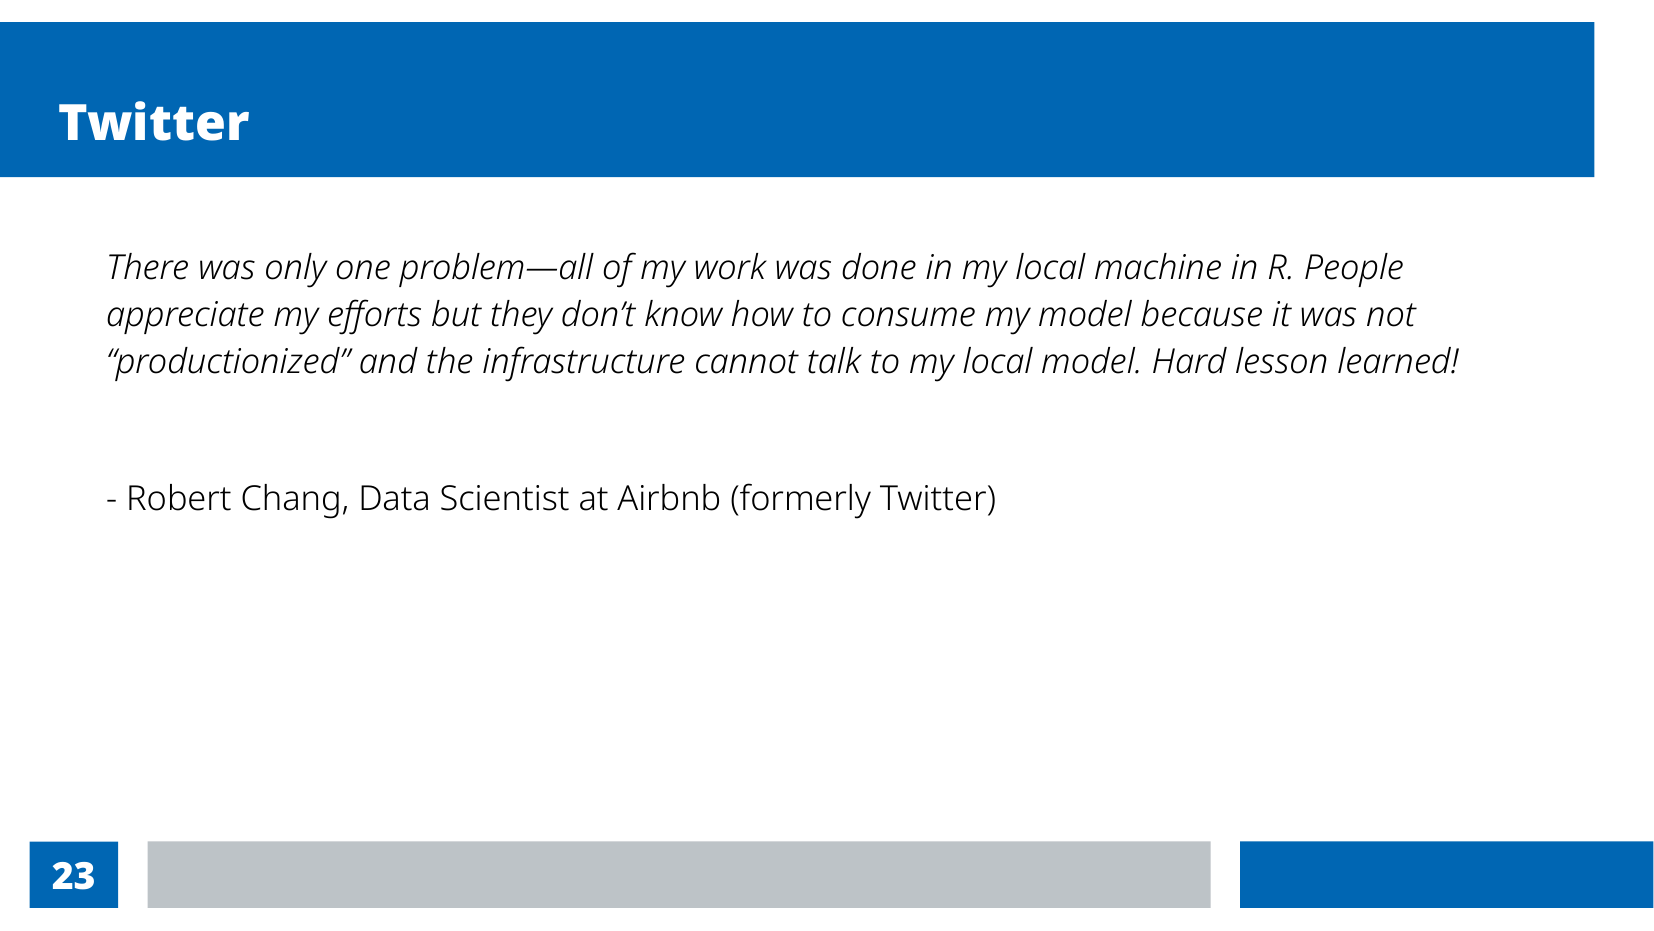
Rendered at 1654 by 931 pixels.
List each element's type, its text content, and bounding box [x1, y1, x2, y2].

list There was only one problem—all of my work was done in my local machine in R. People appreciate my efforts but they don’t know how to consume my model because it was not “productionized” and the infrastructure cannot talk to my local model. Hard lesson learned! - Robert Chang, Data Scientist at Airbnb (formerly Twitter) [59, 243, 1565, 820]
title Twitter [59, 44, 1595, 156]
